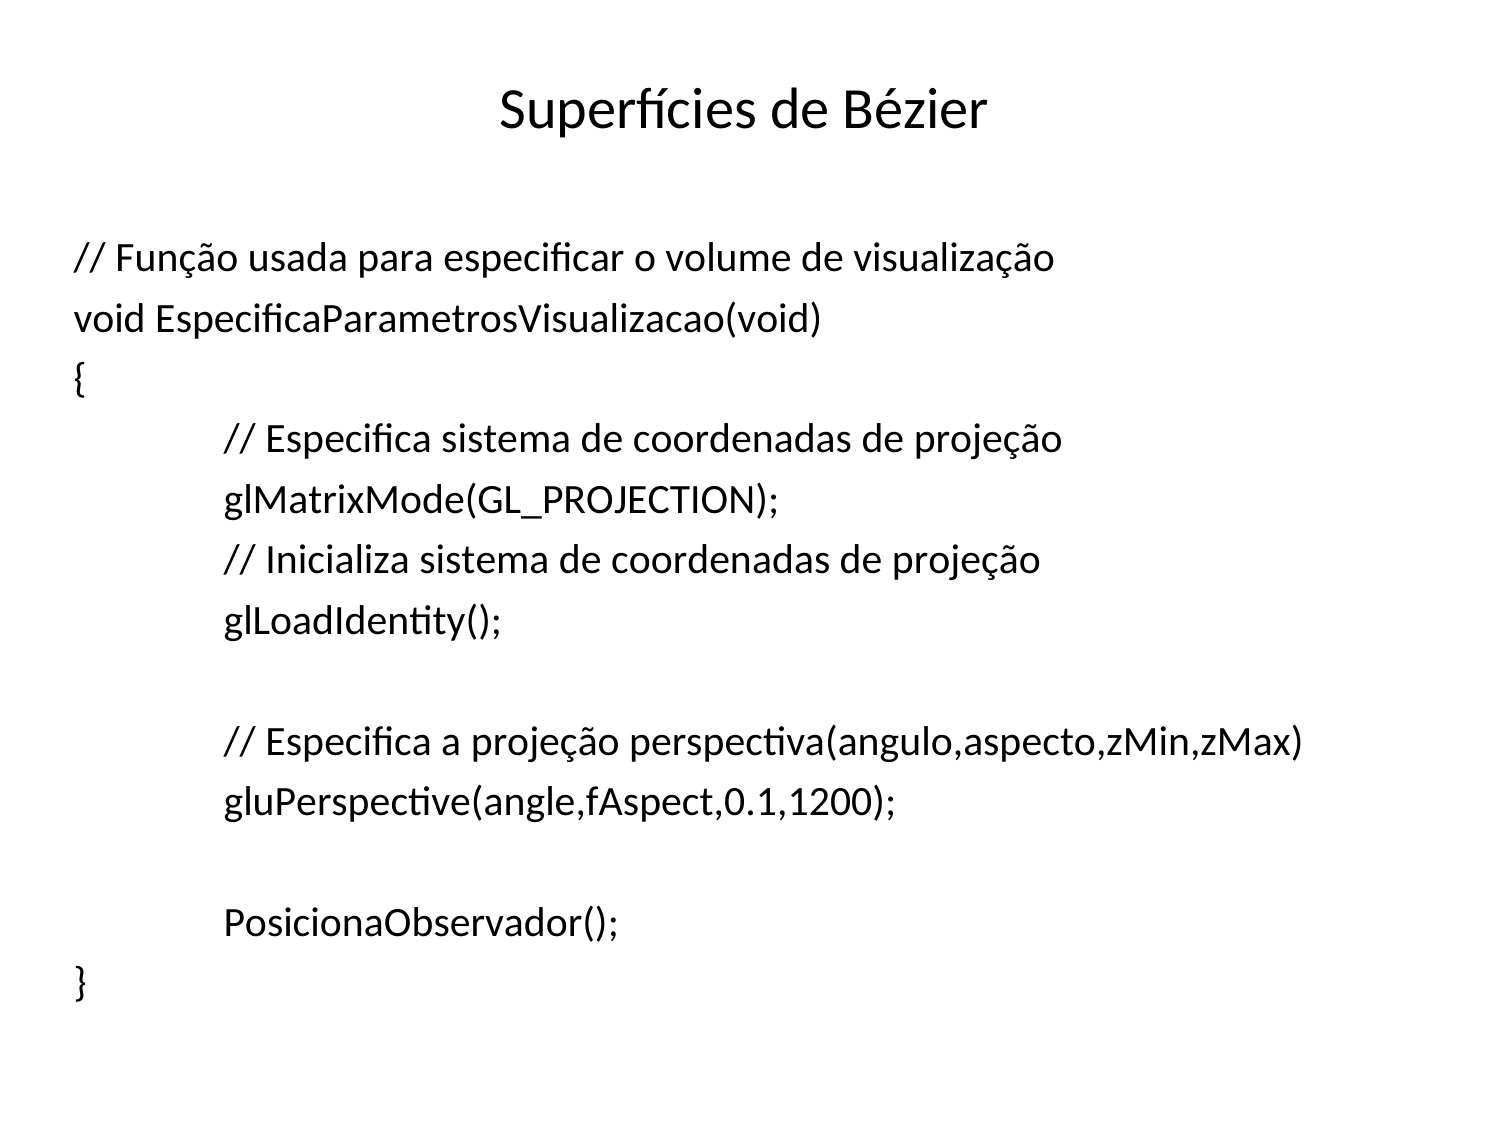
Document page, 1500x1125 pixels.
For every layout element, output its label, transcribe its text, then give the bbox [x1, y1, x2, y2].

text_box // Função usada para especificar o volume de visualização void EspecificaParametrosVisualizacao(void) { // Especifica sistema de coordenadas de projeção glMatrixMode(GL_PROJECTION); // Inicializa sistema de coordenadas de projeção glLoadIdentity(); // Especifica a projeção perspectiva(angulo,aspecto,zMin,zMax) gluPerspective(angle,fAspect,0.1,1200); PosicionaObservador(); } [58, 222, 1336, 1090]
title Superfícies de Bézier [23, 46, 1465, 165]
